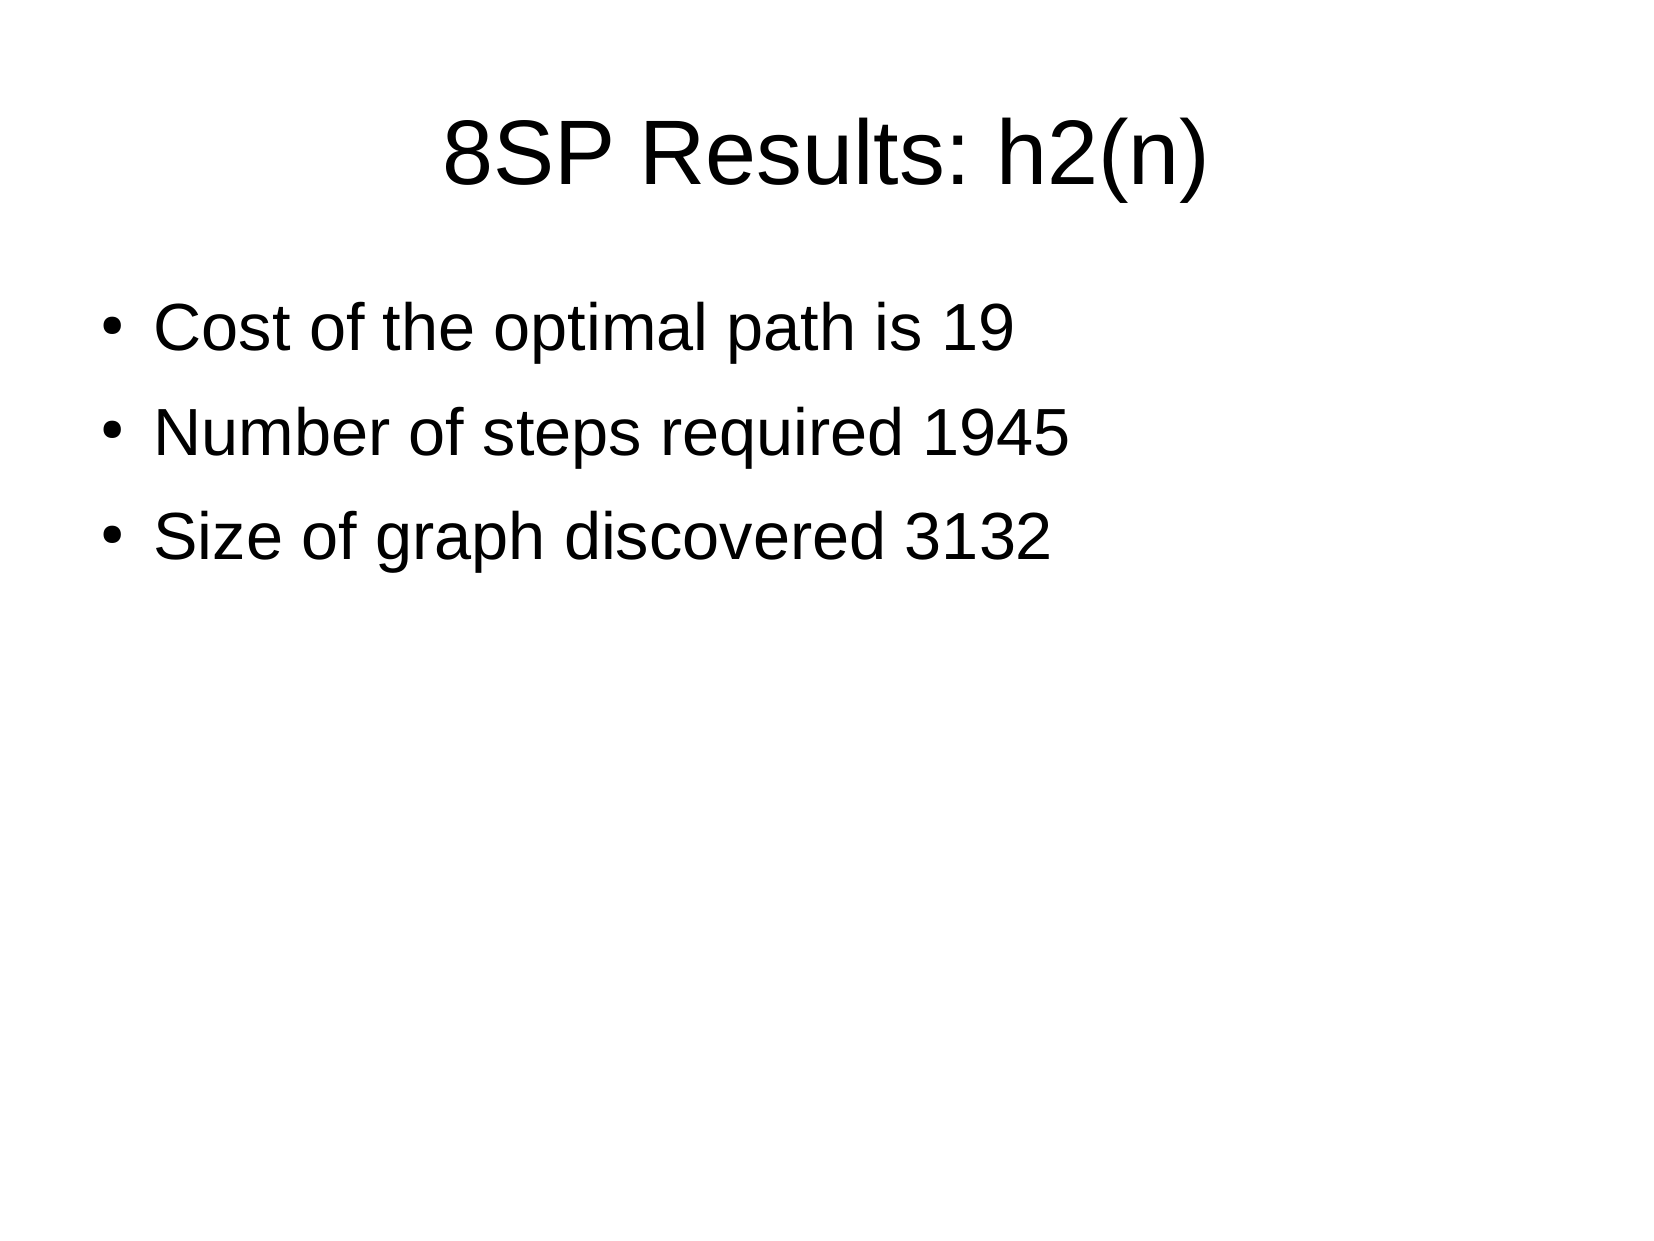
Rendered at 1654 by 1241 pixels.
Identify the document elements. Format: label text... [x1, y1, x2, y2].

title 8SP Results: h2(n) [82, 49, 1571, 257]
list Cost of the optimal path is 19 Number of steps required 1945 Size of graph discovered 3132 [82, 290, 1538, 1010]
